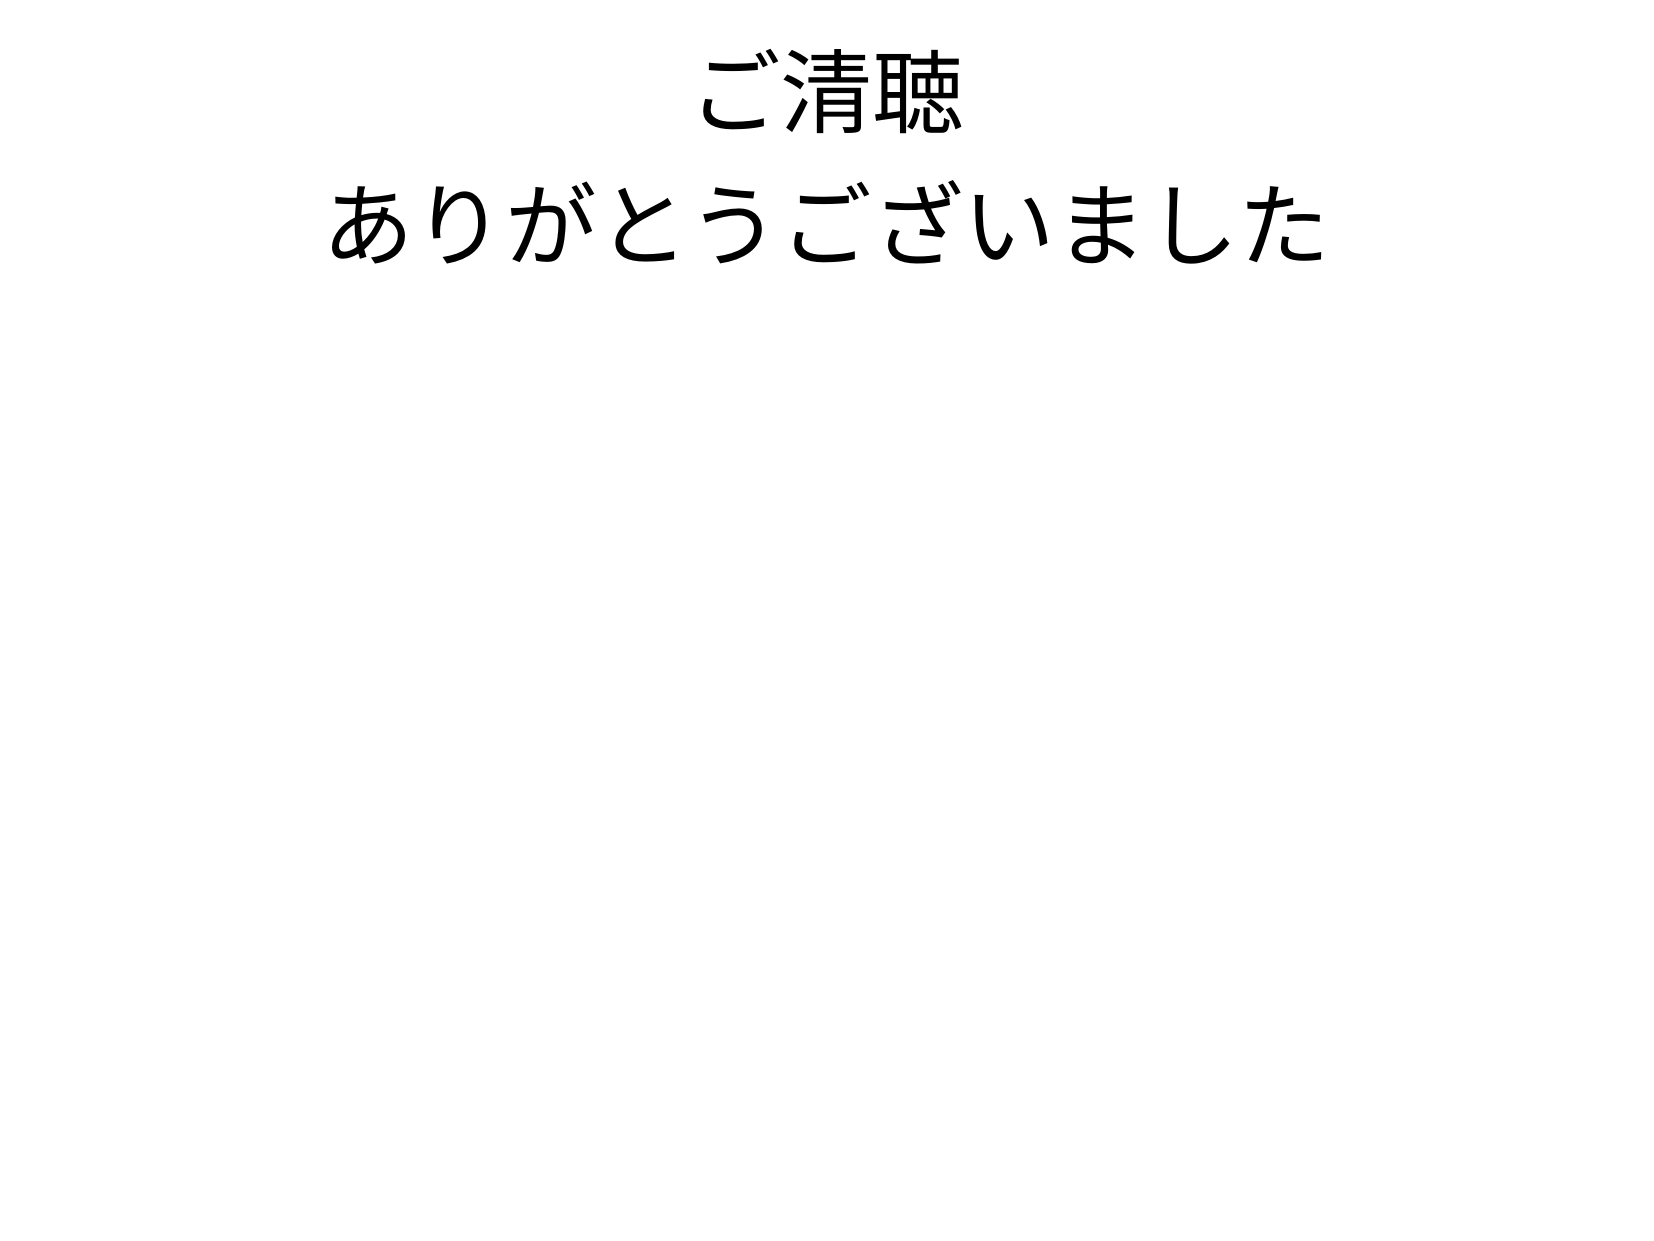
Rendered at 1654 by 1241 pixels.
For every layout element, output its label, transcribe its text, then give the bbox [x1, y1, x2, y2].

title ご清聴 ありがとうございました [82, 49, 1571, 257]
